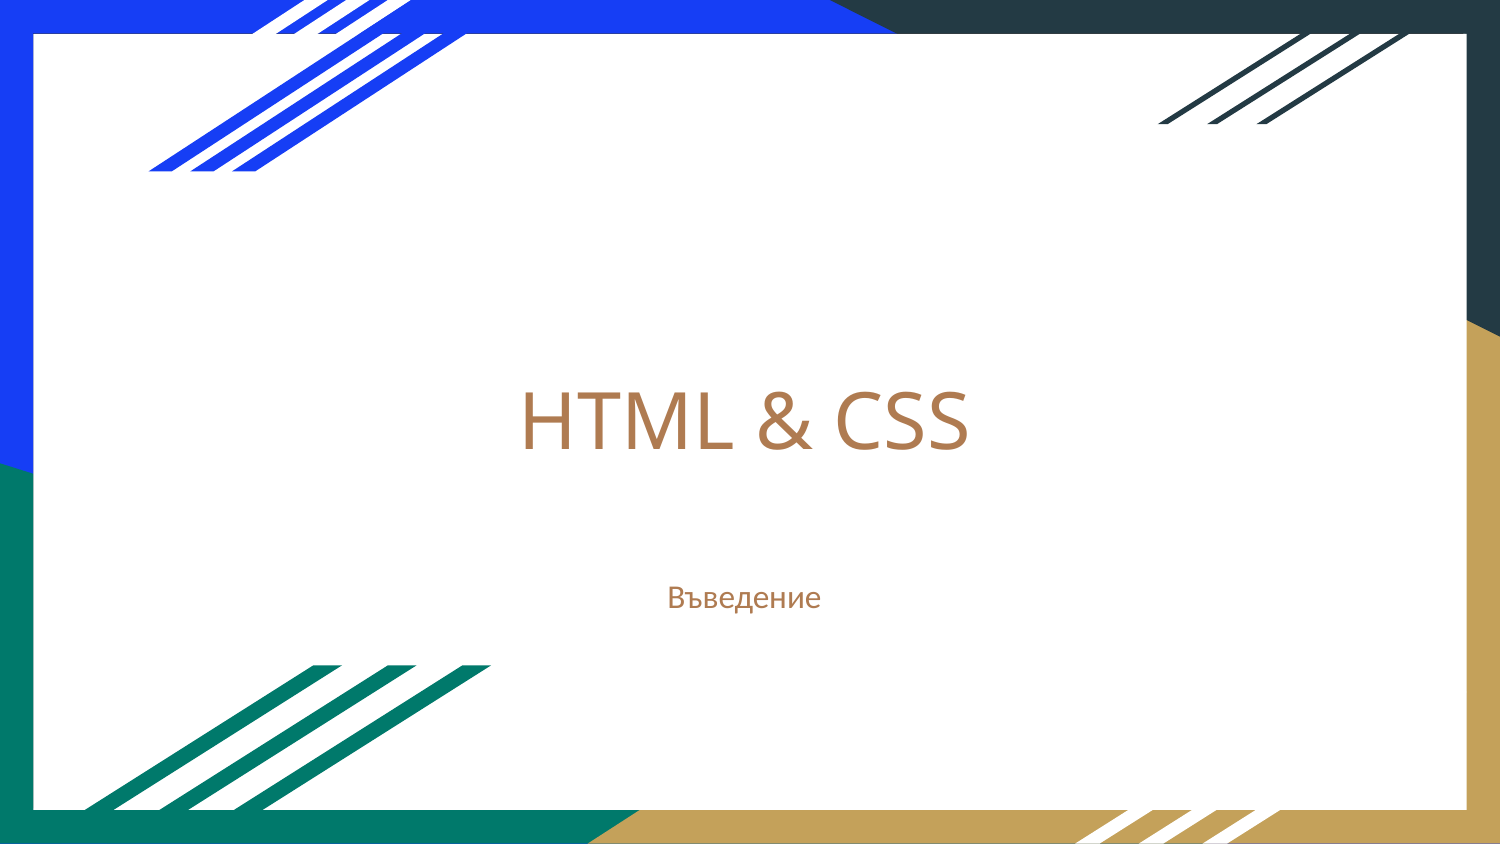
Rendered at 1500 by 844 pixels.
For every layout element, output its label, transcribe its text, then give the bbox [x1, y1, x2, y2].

title HTML & CSS [304, 298, 1185, 537]
subtitle Въведение [304, 559, 1185, 646]
